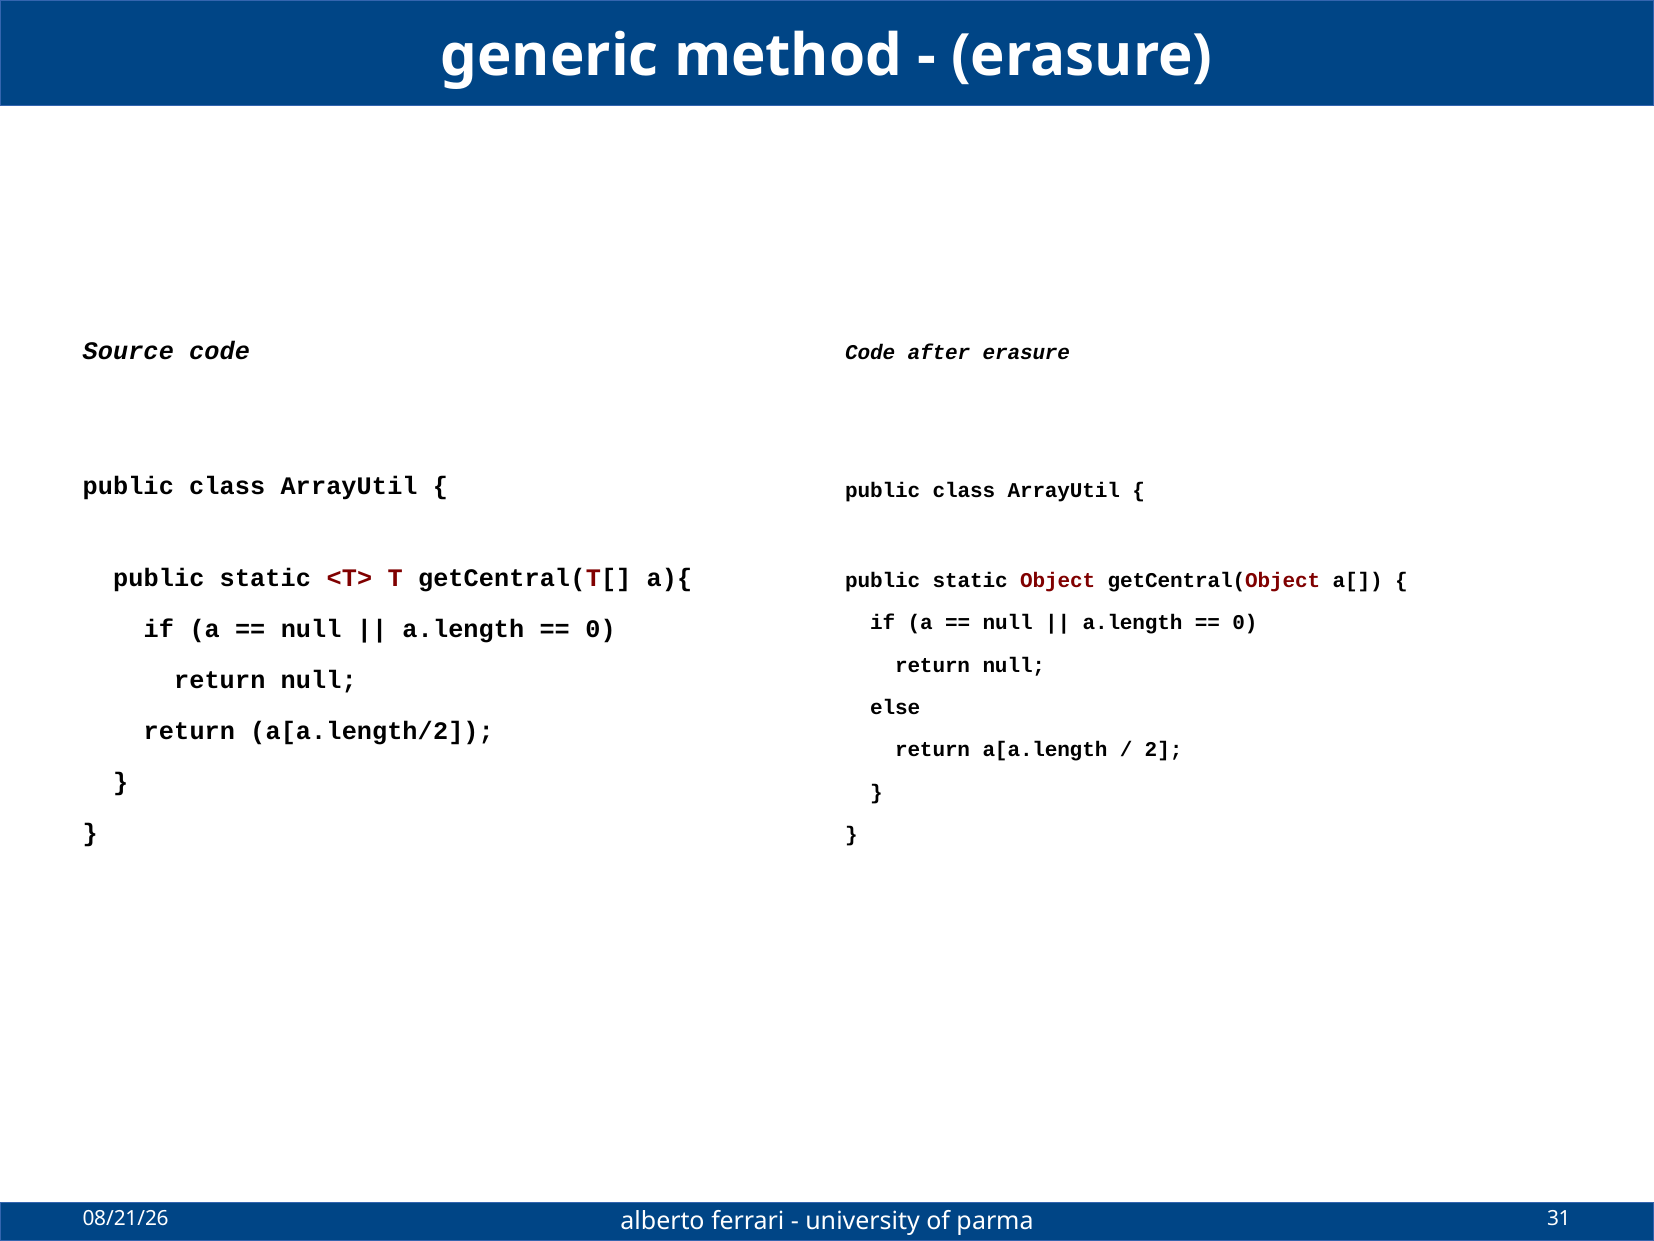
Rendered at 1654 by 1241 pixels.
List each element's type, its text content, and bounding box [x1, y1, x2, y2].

list Source code public class ArrayUtil { public static <T> T getCentral(T[] a){ if (a == null || a.length == 0) return null; return (a[a.length/2]); } } [82, 135, 809, 855]
list Code after erasure public class ArrayUtil { public static Object getCentral(Object a[]) { if (a == null || a.length == 0) return null; else return a[a.length / 2]; } } [845, 135, 1572, 855]
title generic method - (erasure) [0, 0, 1654, 106]
